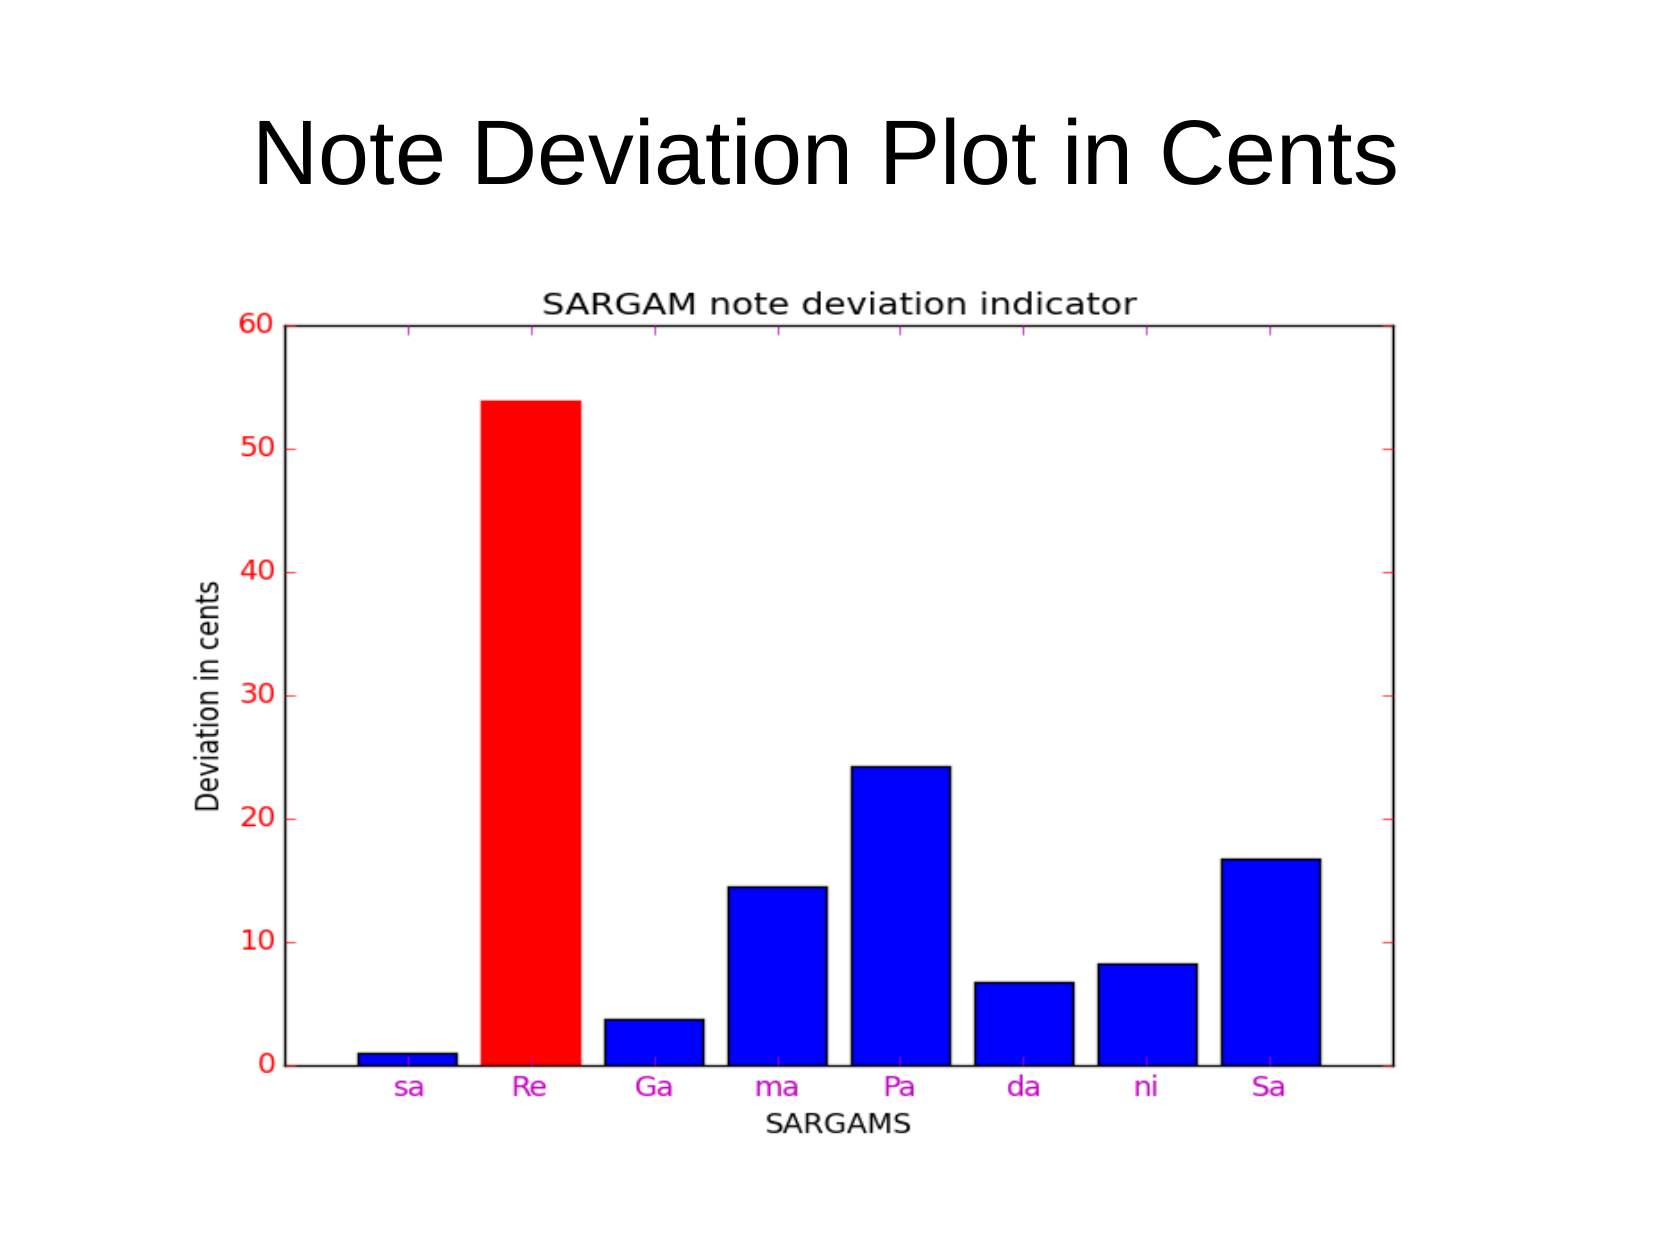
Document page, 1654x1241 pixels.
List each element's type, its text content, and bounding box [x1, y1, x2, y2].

picture [106, 233, 1536, 1158]
title Note Deviation Plot in Cents [82, 49, 1571, 257]
